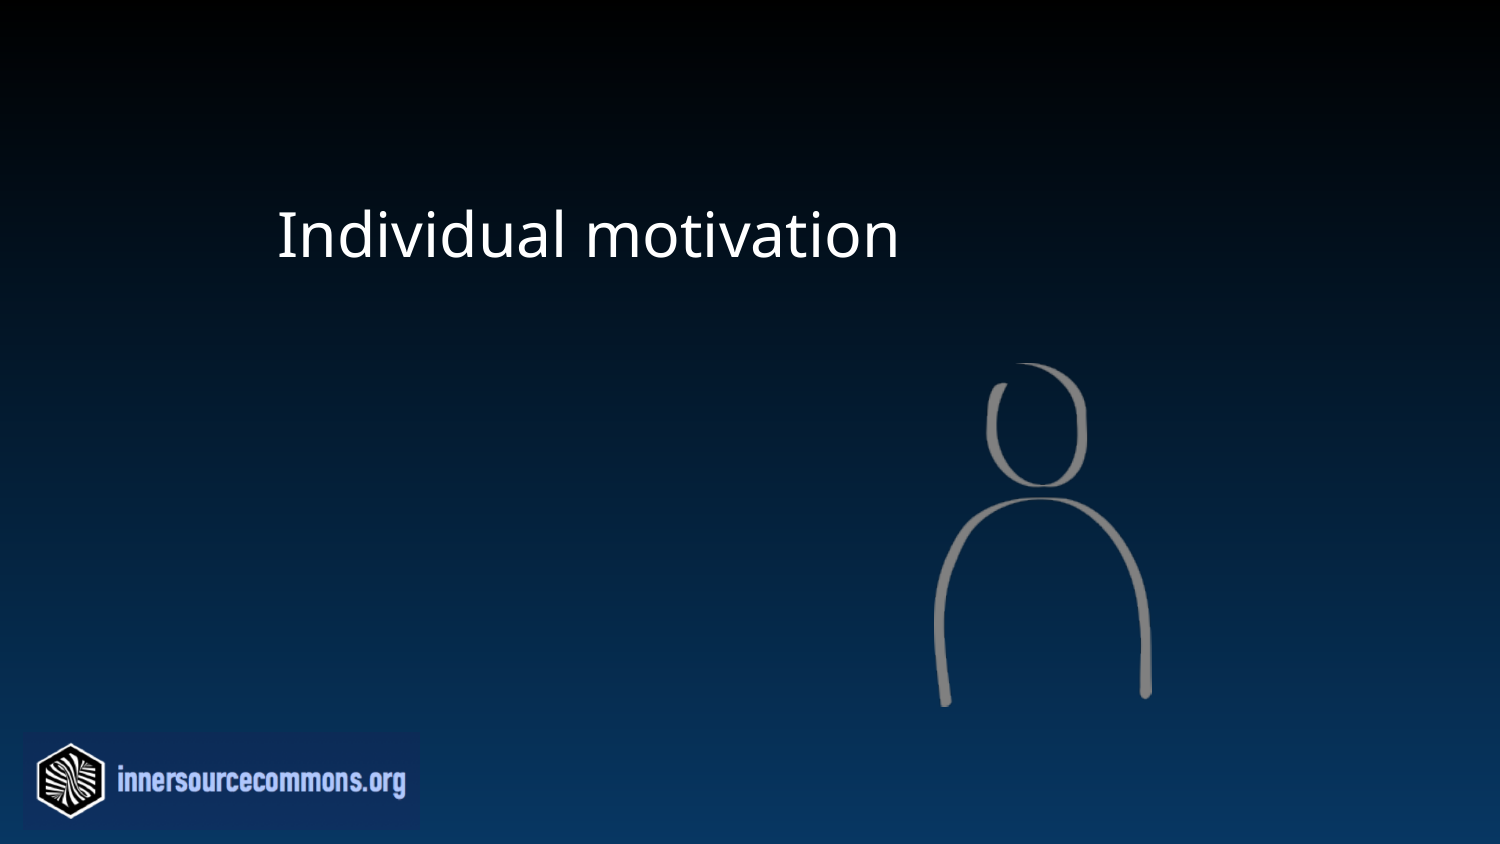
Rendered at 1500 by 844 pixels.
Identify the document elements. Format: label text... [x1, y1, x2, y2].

picture [23, 732, 420, 830]
text_box Individual motivation [262, 180, 1360, 267]
picture [934, 363, 1152, 707]
